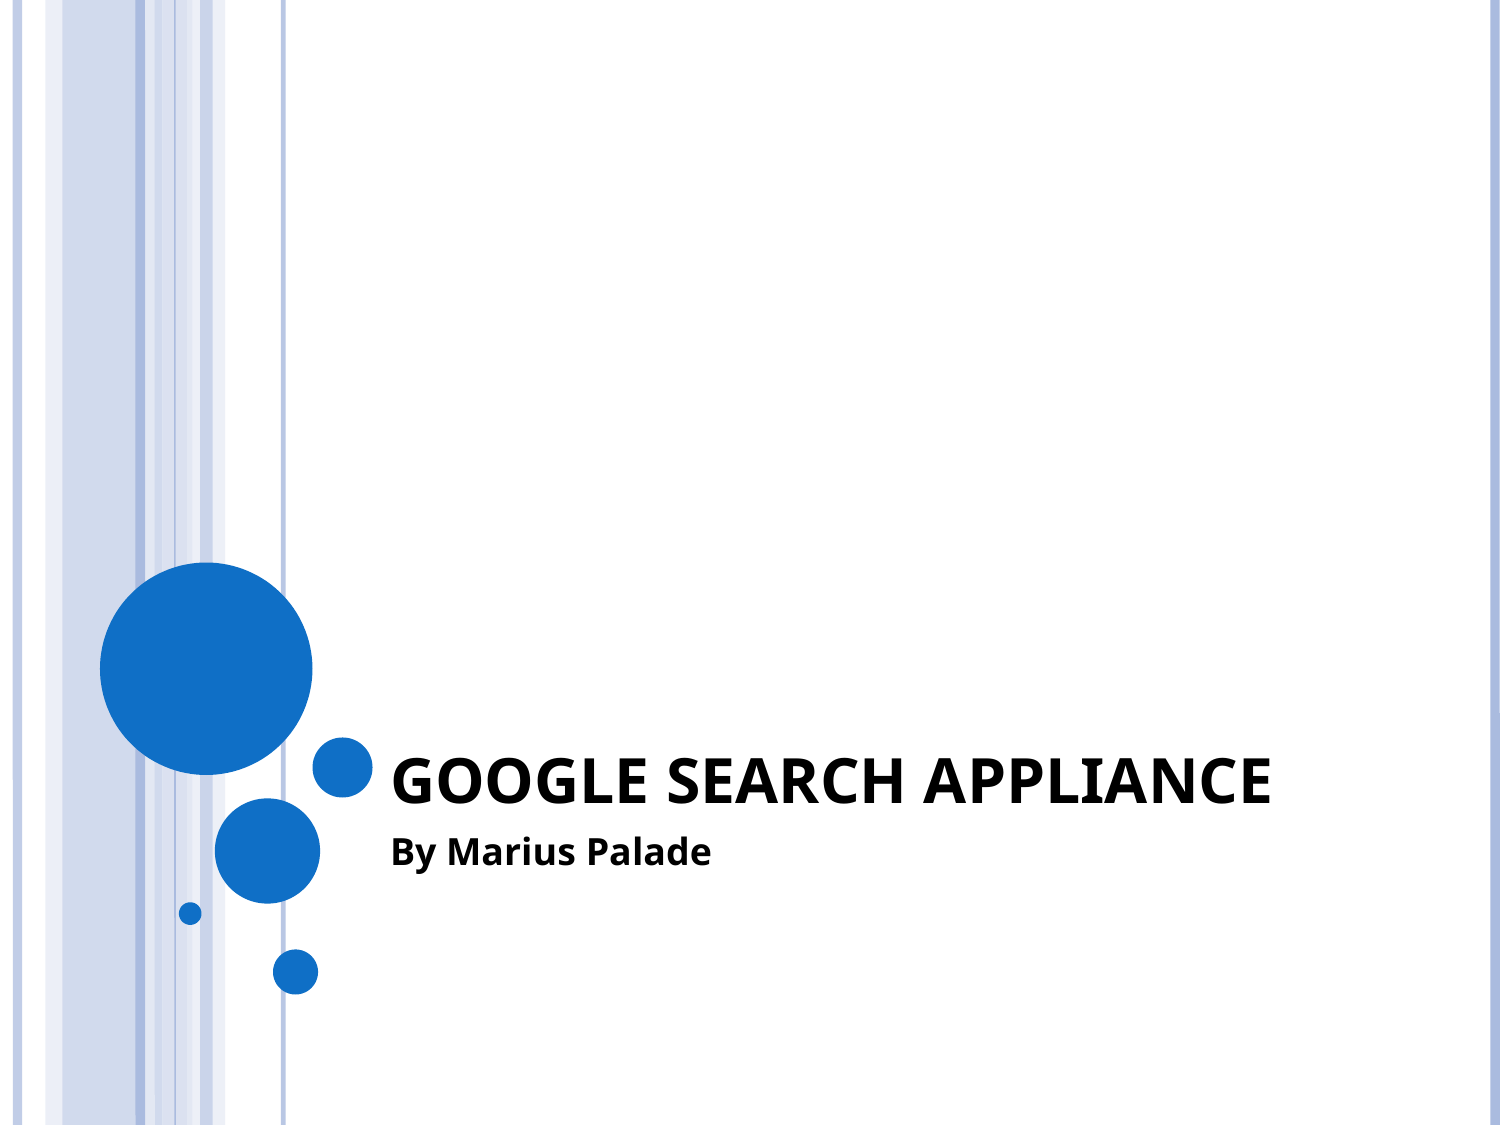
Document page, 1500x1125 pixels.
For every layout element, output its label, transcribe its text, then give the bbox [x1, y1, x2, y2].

subtitle By Marius Palade [375, 820, 1388, 1046]
title Google Search Appliance [375, 512, 1388, 820]
